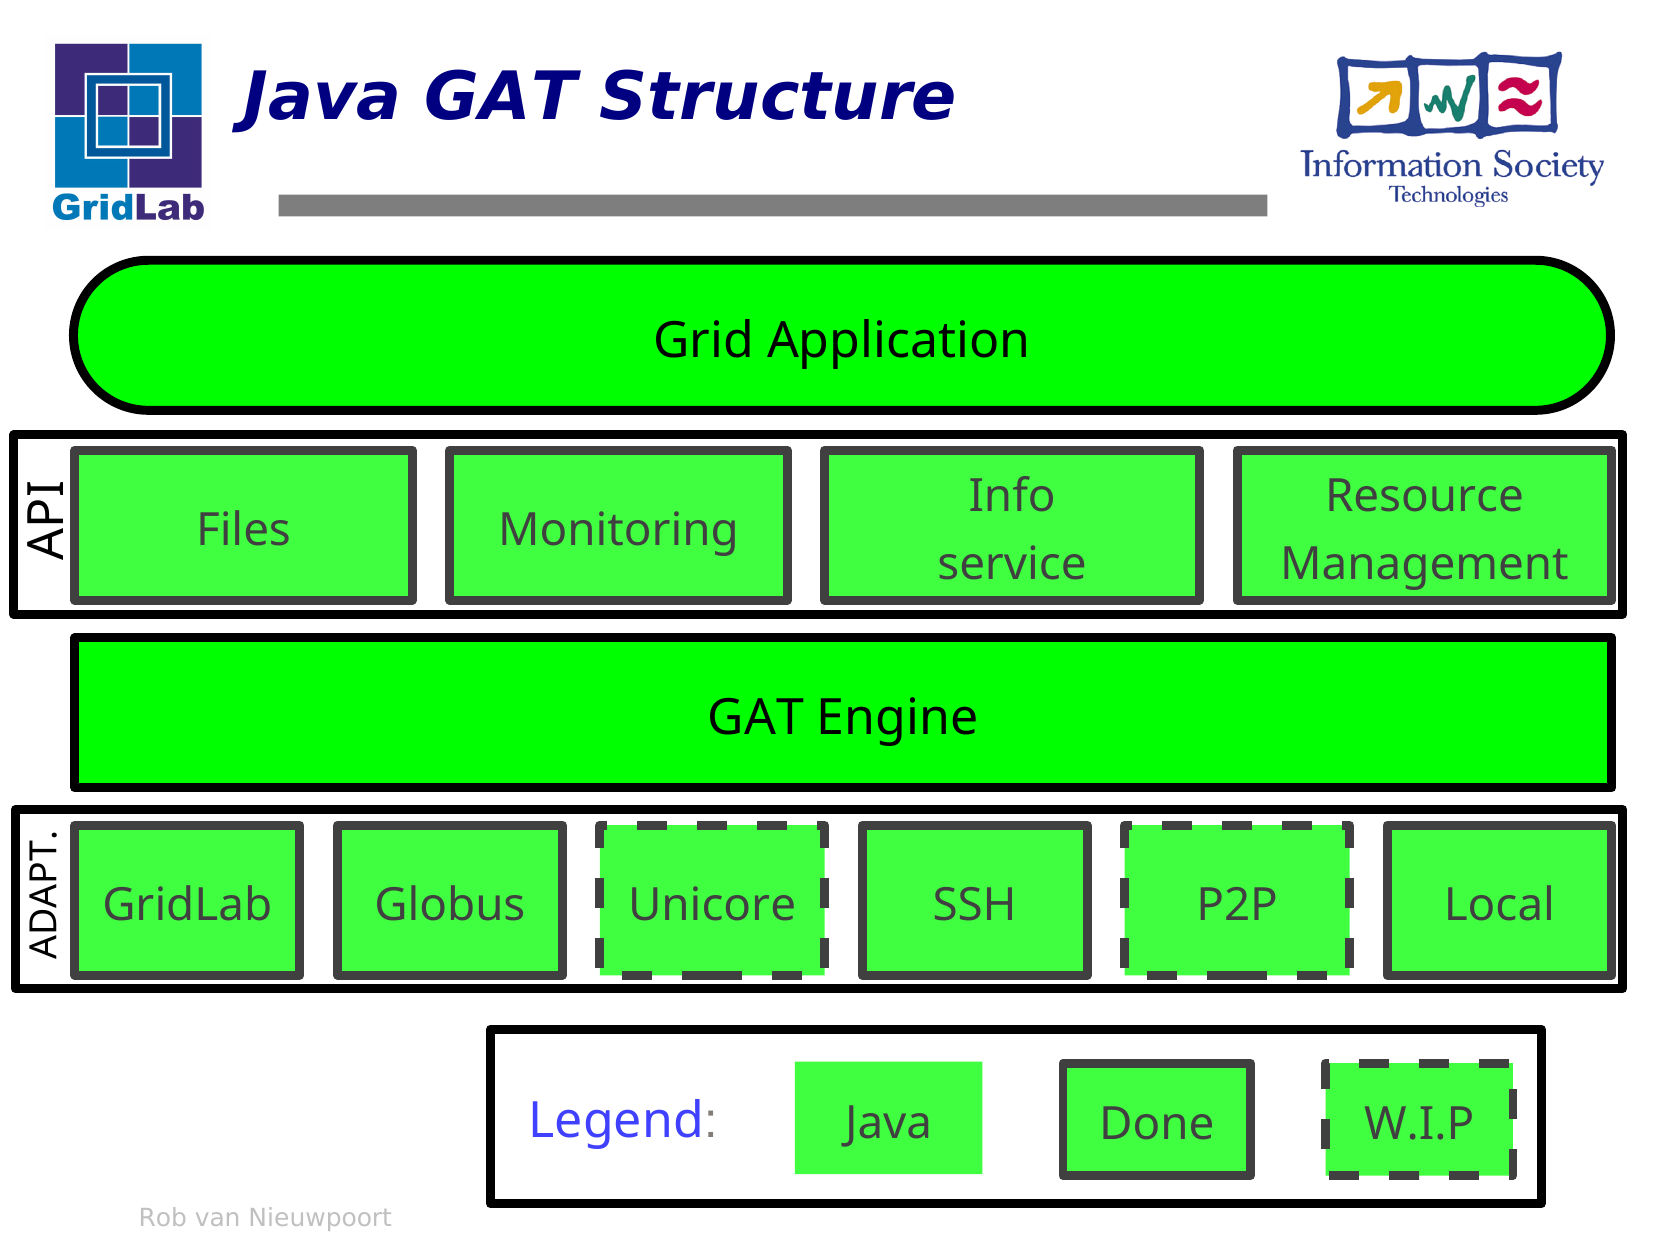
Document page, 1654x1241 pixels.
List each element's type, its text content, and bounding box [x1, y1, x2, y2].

text_box Grid Application [73, 260, 1611, 411]
text_box [490, 1029, 1542, 1204]
picture [1293, 34, 1611, 214]
text_box [15, 809, 1623, 989]
text_box ADAPT. [12, 806, 83, 985]
picture [45, 34, 211, 230]
text_box GAT Engine [74, 637, 1612, 788]
title Java GAT Structure [243, 0, 1280, 187]
text_box [13, 434, 1623, 615]
text_box API [4, 431, 76, 610]
